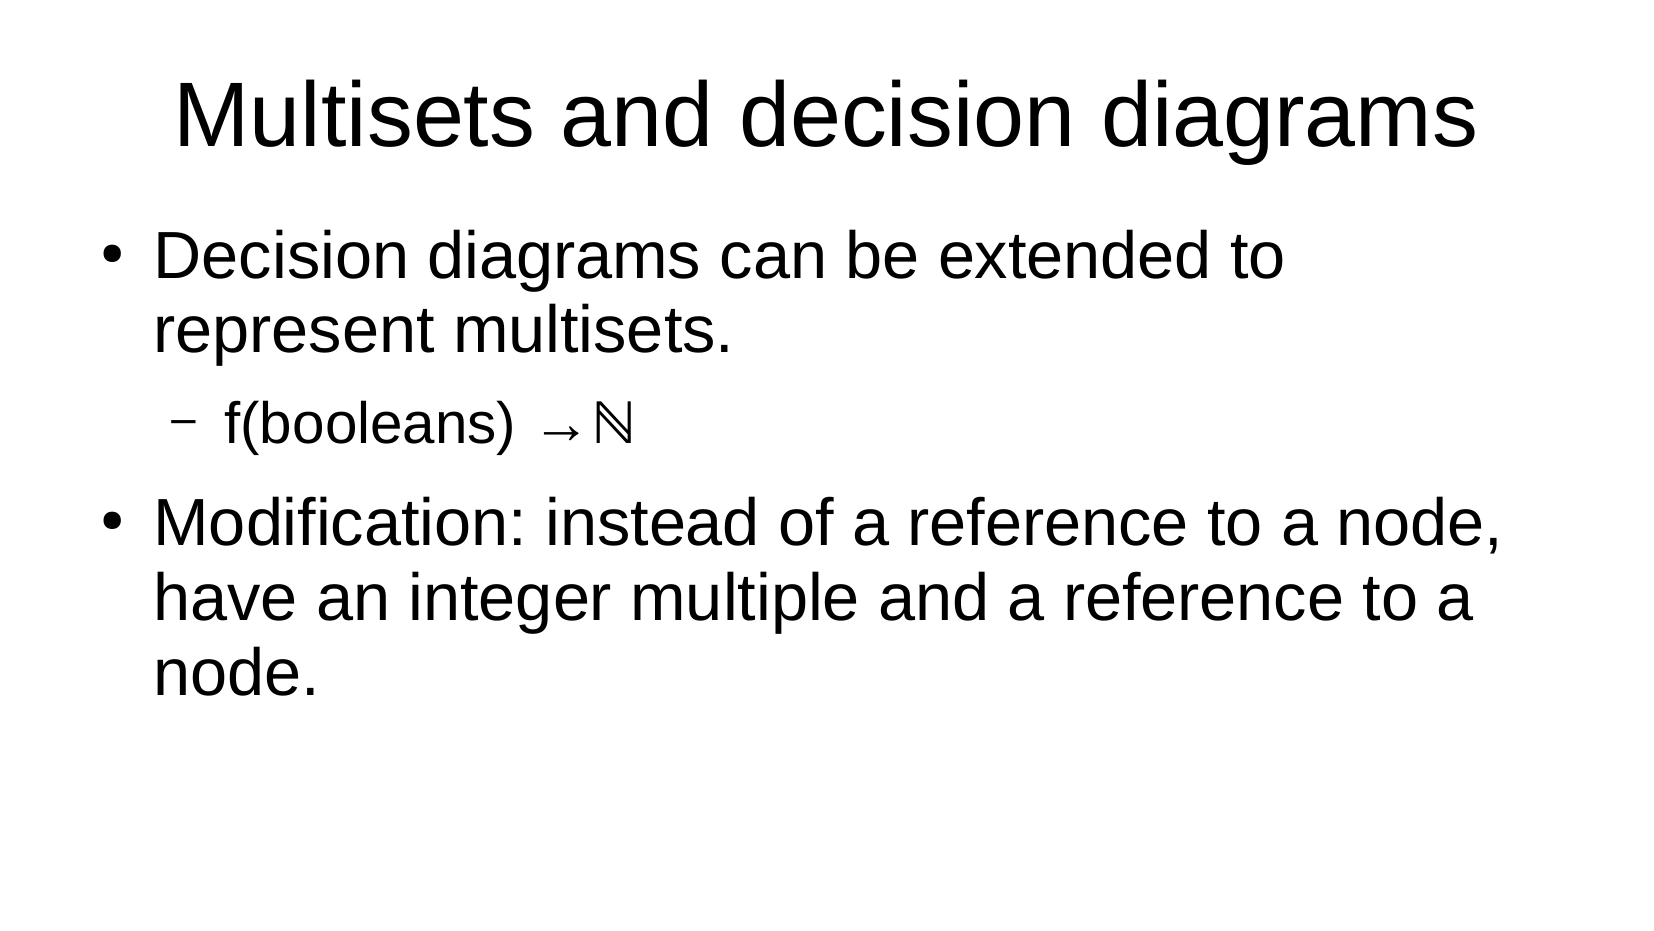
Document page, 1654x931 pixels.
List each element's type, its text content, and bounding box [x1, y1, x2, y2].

list Decision diagrams can be extended to represent multisets. f(booleans) →ℕ Modification: instead of a reference to a node, have an integer multiple and a reference to a node. [82, 217, 1571, 758]
title Multisets and decision diagrams [82, 37, 1571, 193]
